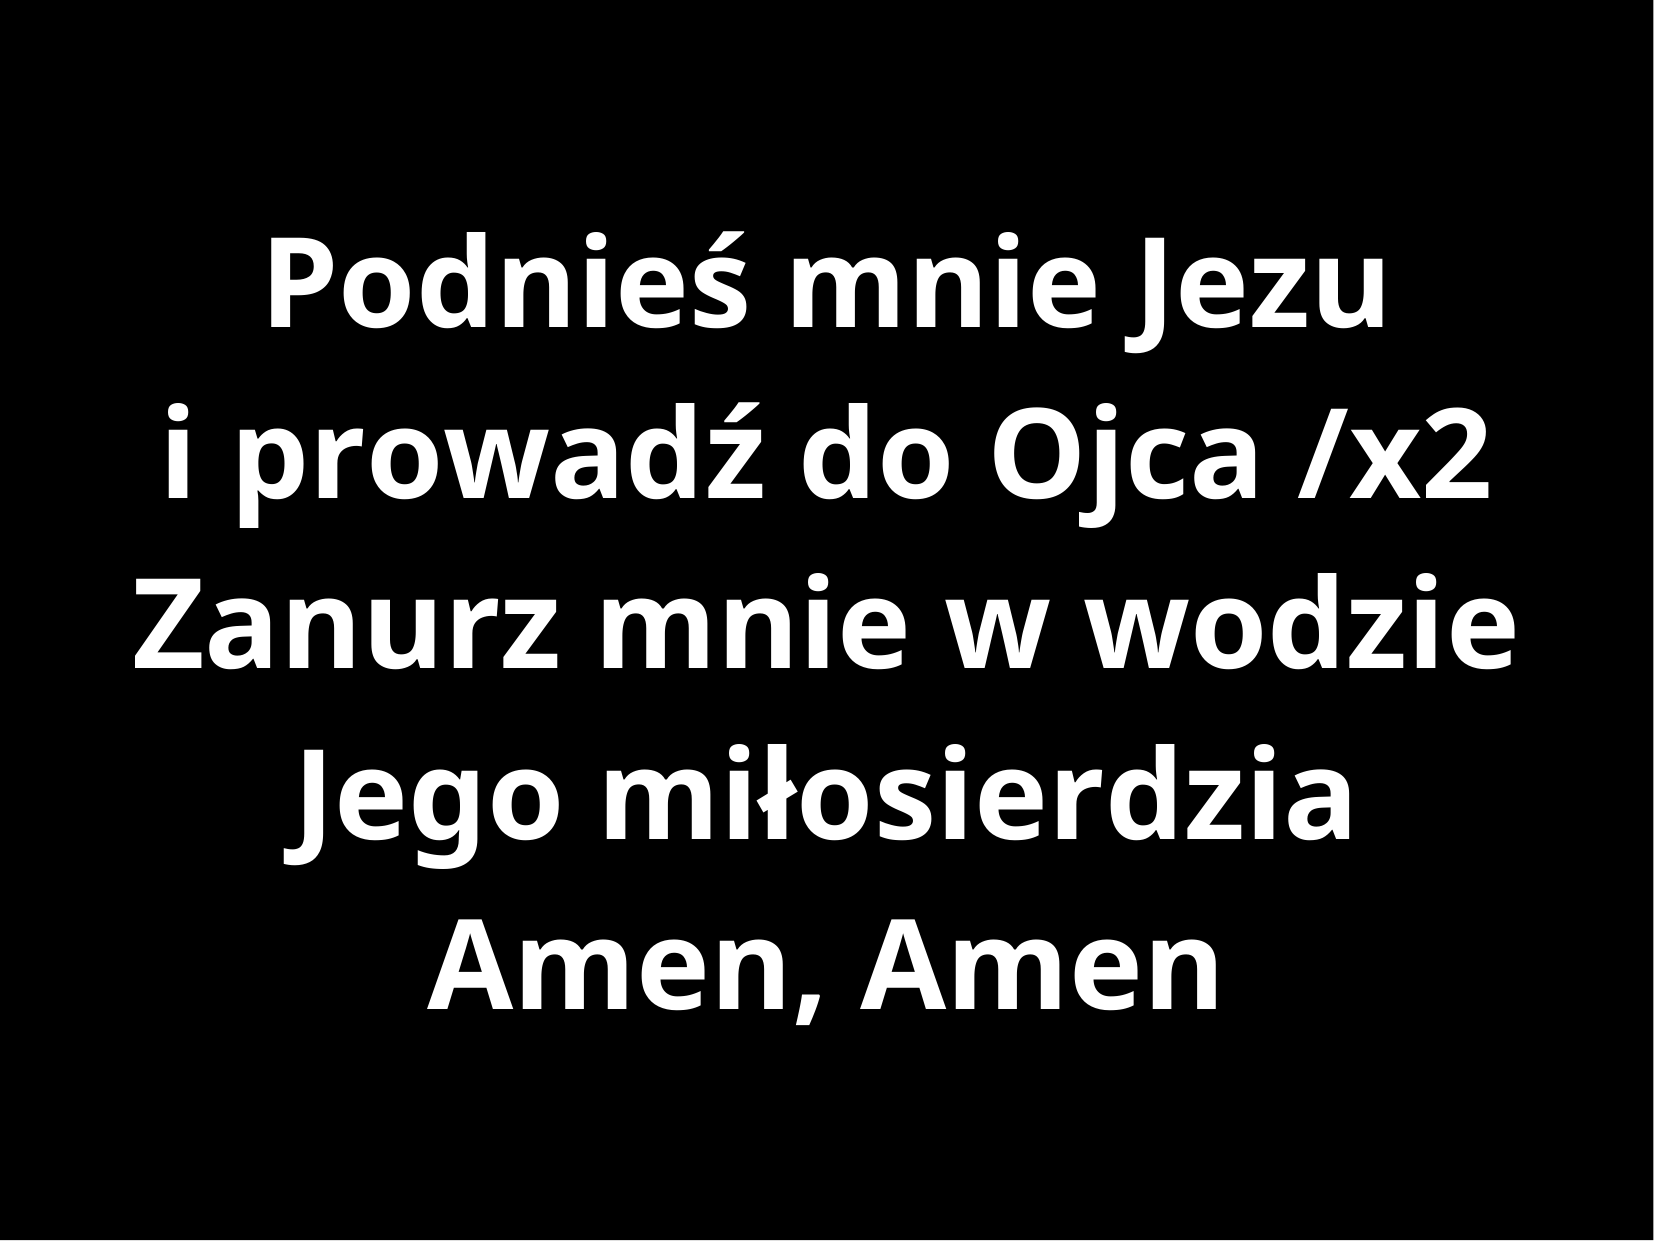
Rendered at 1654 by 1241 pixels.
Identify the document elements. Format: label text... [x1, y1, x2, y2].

title Podnieś mnie Jezu i prowadź do Ojca /x2 Zanurz mnie w wodzie Jego miłosierdzia Amen, Amen [0, 0, 1654, 1241]
